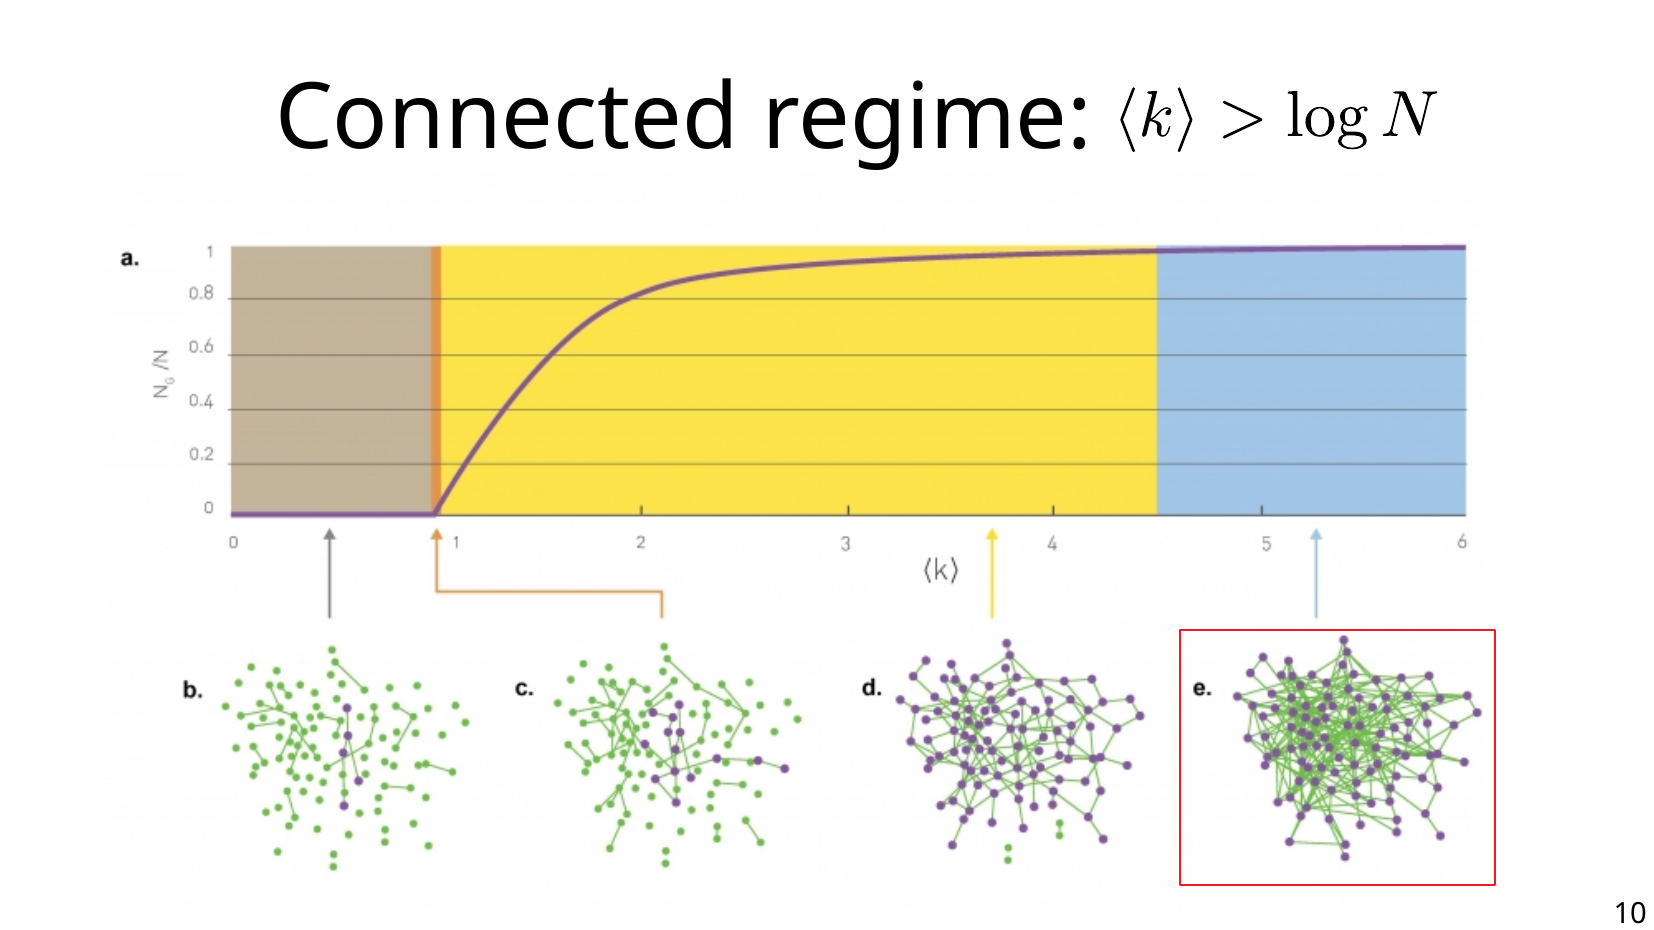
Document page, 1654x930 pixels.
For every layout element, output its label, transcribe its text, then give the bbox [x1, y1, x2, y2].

text_box [1113, 87, 1440, 153]
picture [104, 171, 1484, 910]
title Connected regime: [82, 1, 1571, 225]
picture [1181, 631, 1484, 884]
